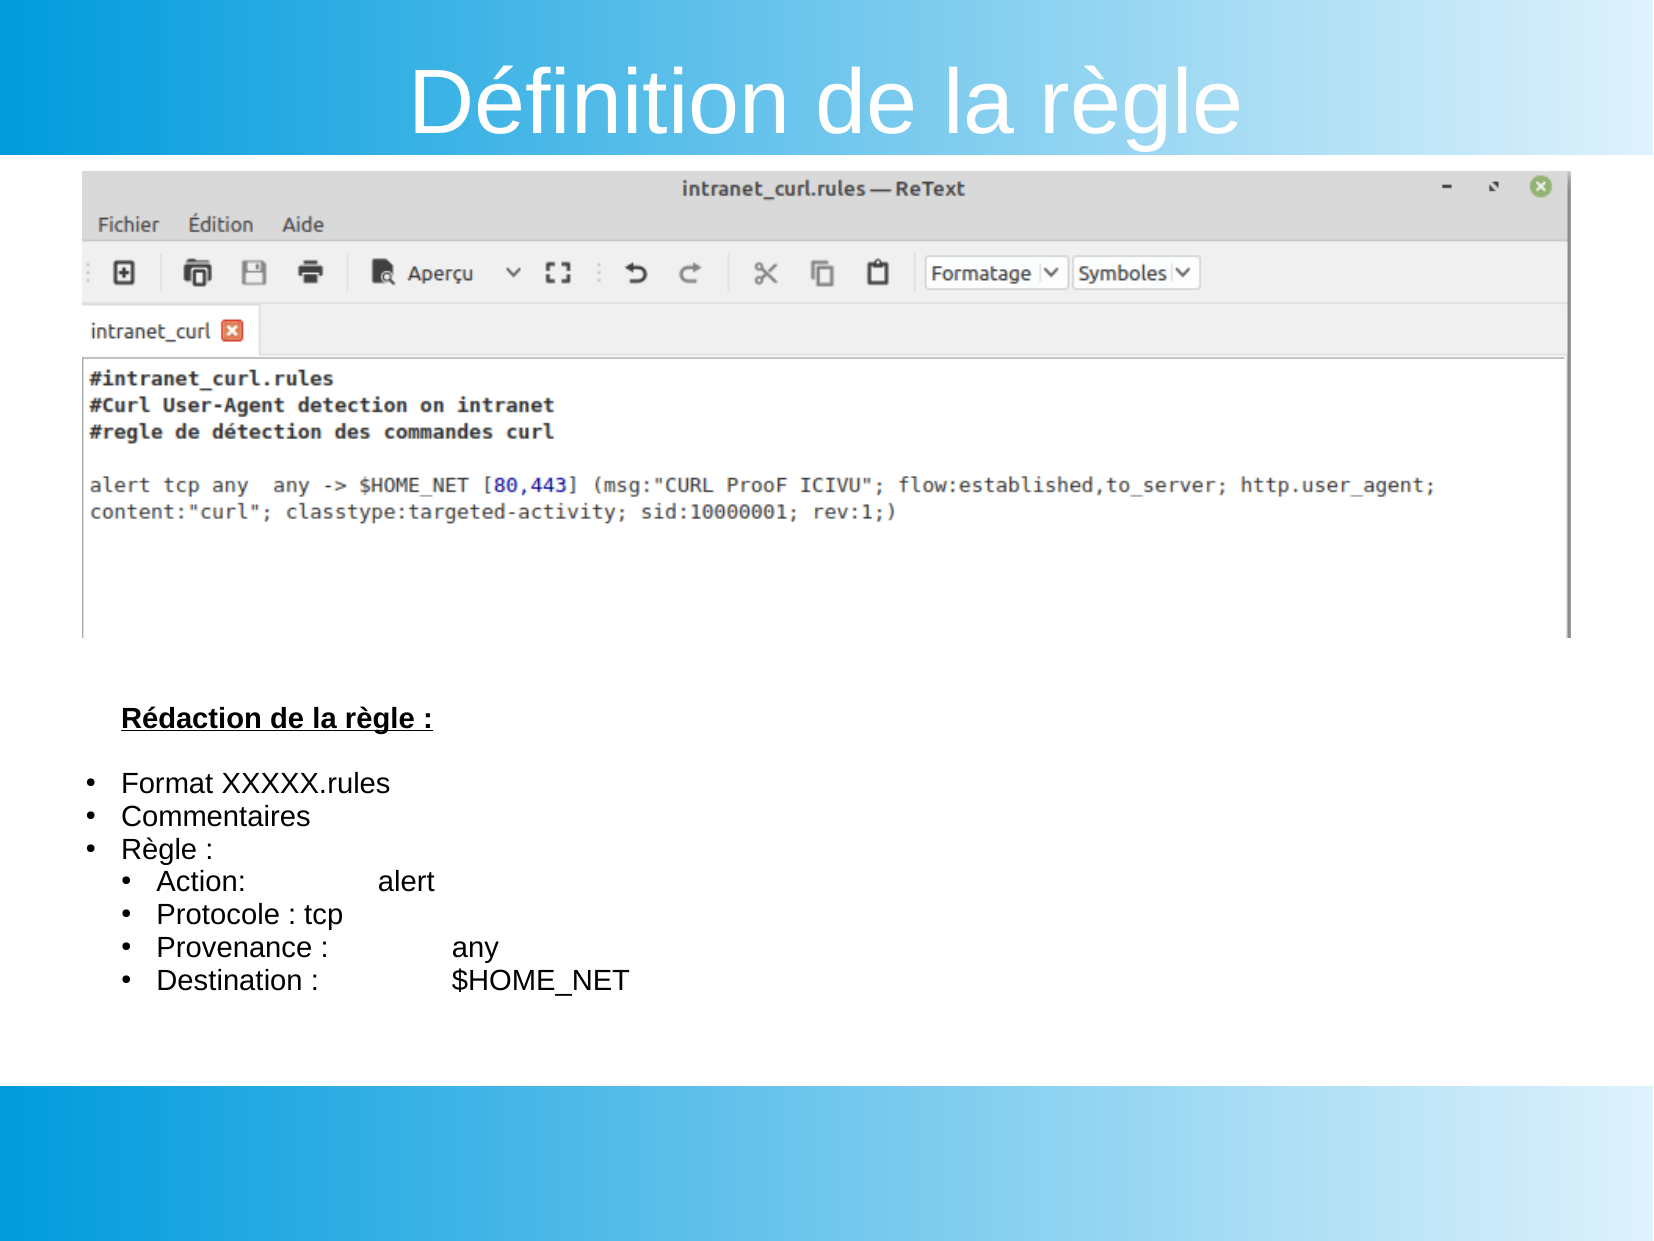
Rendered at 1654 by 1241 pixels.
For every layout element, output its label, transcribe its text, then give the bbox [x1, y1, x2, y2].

title Définition de la règle [82, 49, 1571, 155]
text_box Rédaction de la règle : Format XXXXX.rules Commentaires Règle : Action: alert Protocole : tcp Provenance : any Destination : $HOME_NET [70, 694, 1560, 1004]
picture [82, 171, 1571, 638]
